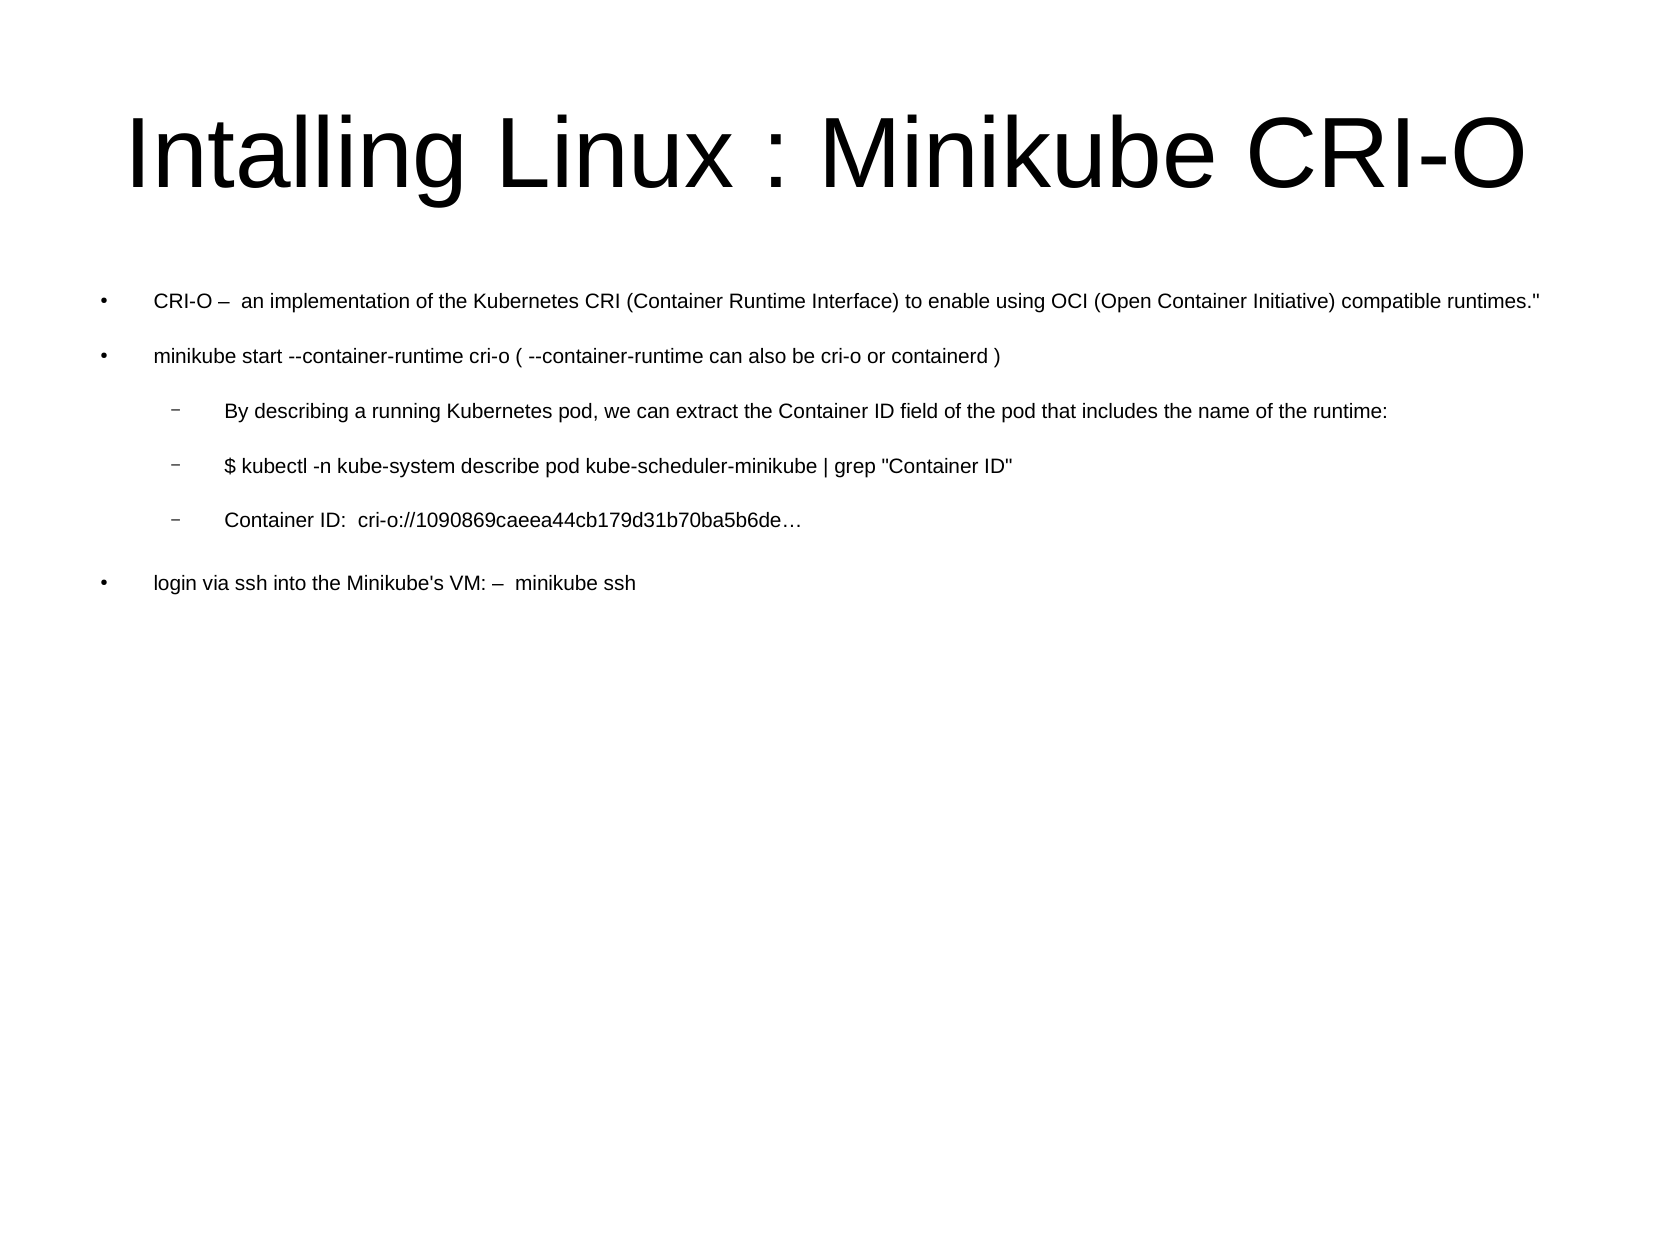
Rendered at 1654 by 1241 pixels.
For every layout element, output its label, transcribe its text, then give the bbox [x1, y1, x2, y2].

title Intalling Linux : Minikube CRI-O [82, 49, 1571, 257]
list CRI-O – an implementation of the Kubernetes CRI (Container Runtime Interface) to enable using OCI (Open Container Initiative) compatible runtimes." minikube start --container-runtime cri-o ( --container-runtime can also be cri-o or containerd ) By describing a running Kubernetes pod, we can extract the Container ID field of the pod that includes the name of the runtime: $ kubectl -n kube-system describe pod kube-scheduler-minikube | grep "Container ID" Container ID: cri-o://1090869caeea44cb179d31b70ba5b6de… login via ssh into the Minikube's VM: – minikube ssh [82, 290, 1606, 1216]
